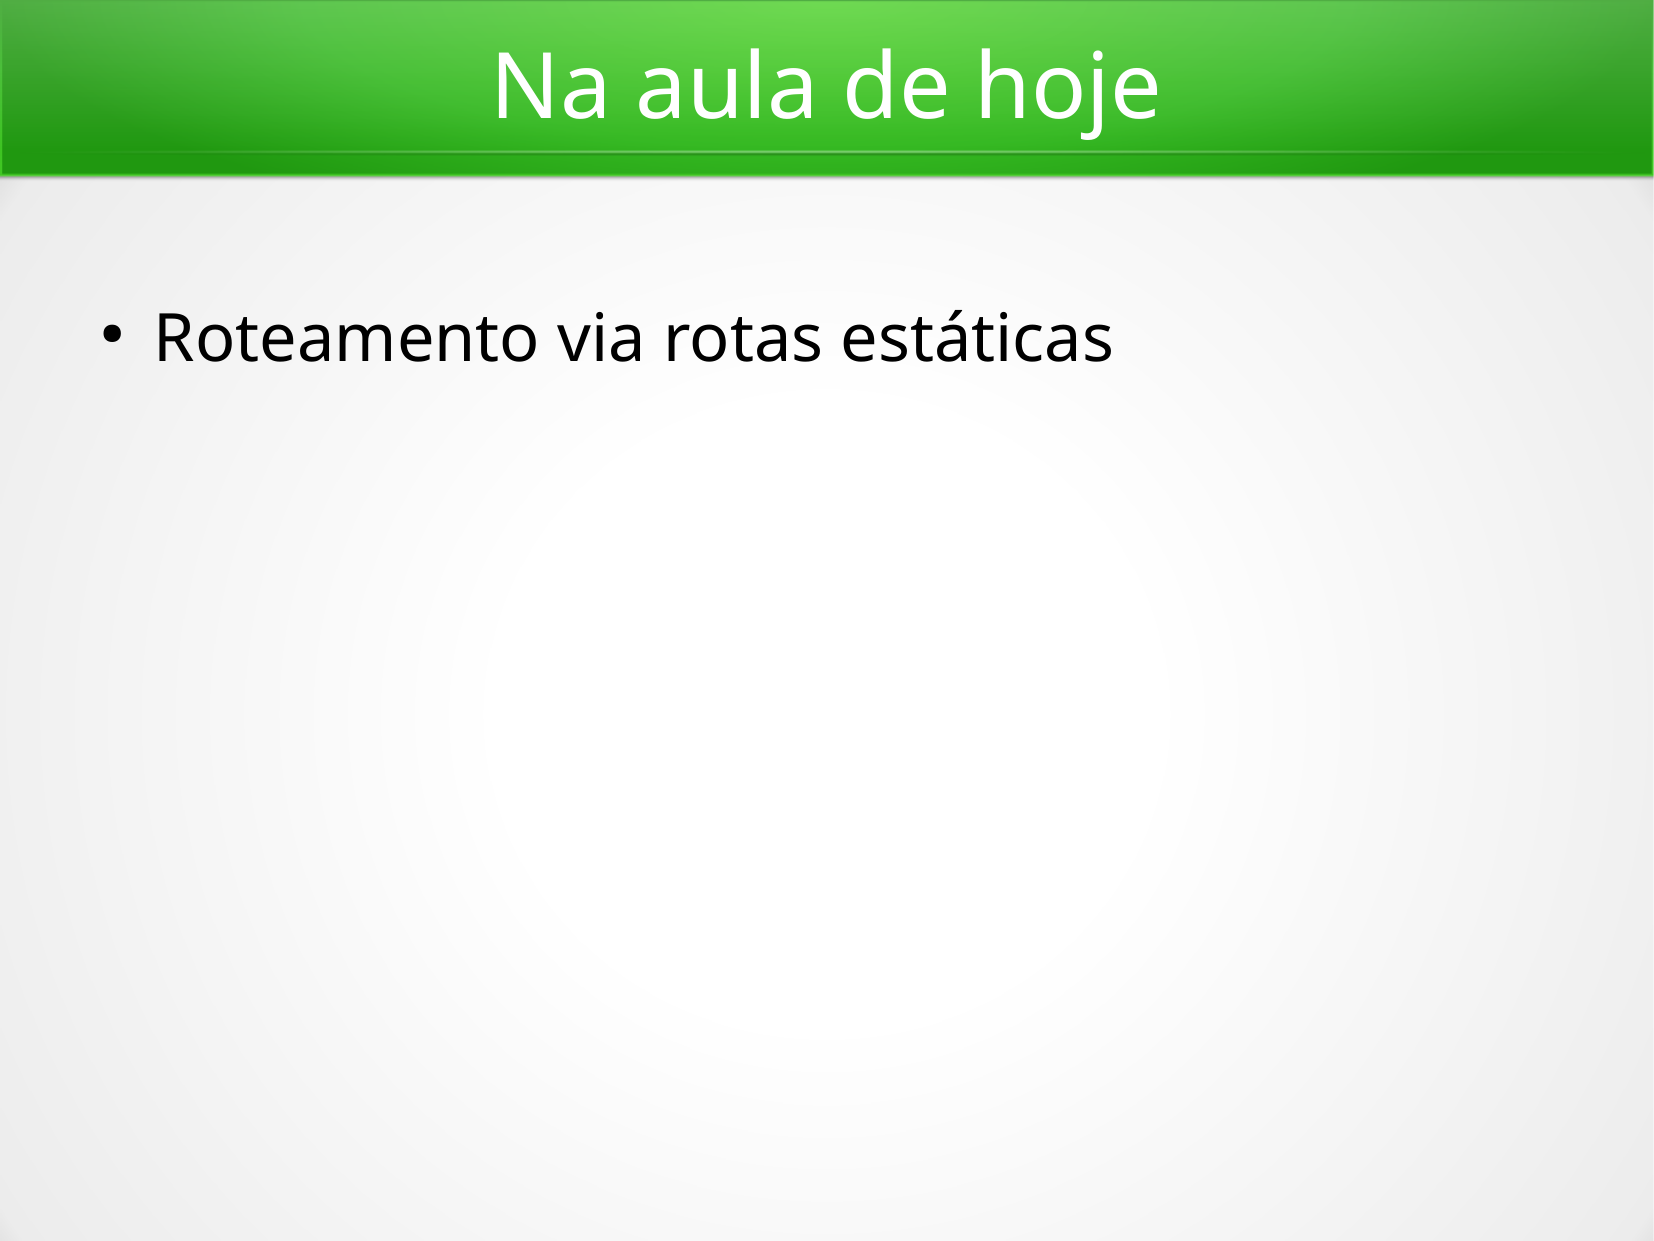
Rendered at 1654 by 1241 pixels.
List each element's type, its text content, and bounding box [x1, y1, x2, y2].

picture [0, 0, 1654, 1241]
list Roteamento via rotas estáticas [82, 290, 1571, 1010]
title Na aula de hoje [82, 11, 1571, 154]
